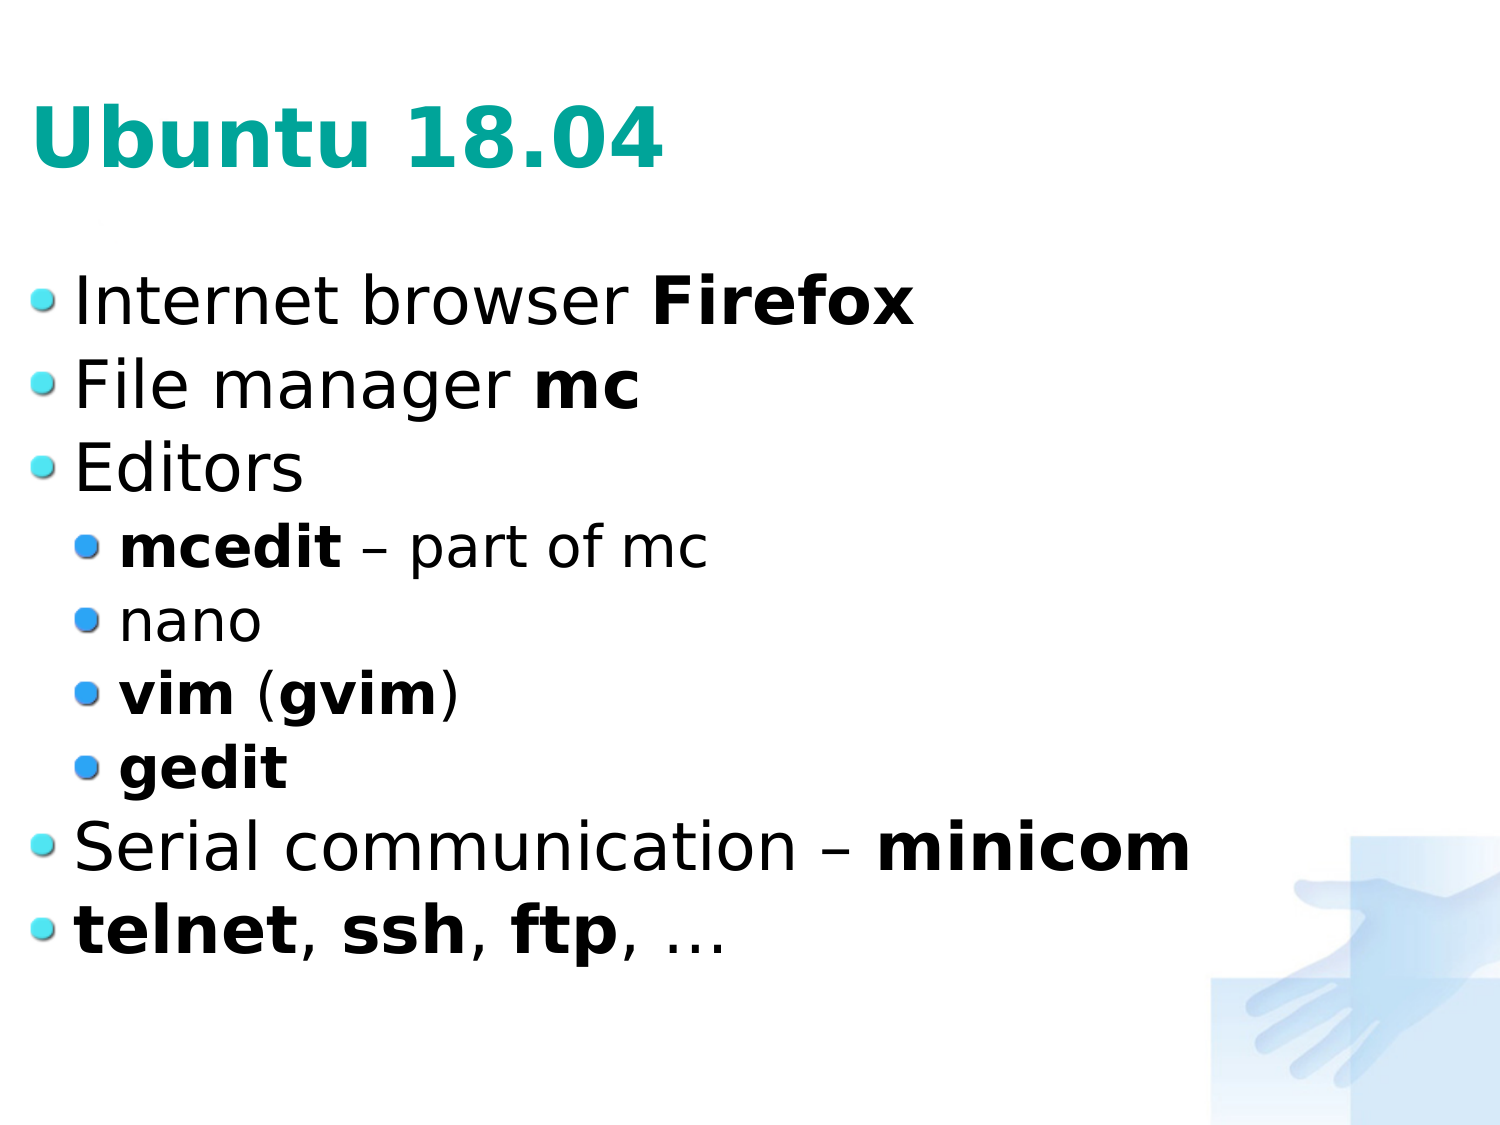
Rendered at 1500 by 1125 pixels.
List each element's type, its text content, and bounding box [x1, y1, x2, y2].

list Internet browser Firefox File manager mc Editors mcedit – part of mc nano vim (gvim) gedit Serial communication – minicom telnet, ssh, ftp, … [29, 262, 1477, 1093]
picture [0, 0, 1500, 1125]
title Ubuntu 18.04 [29, 21, 1477, 257]
